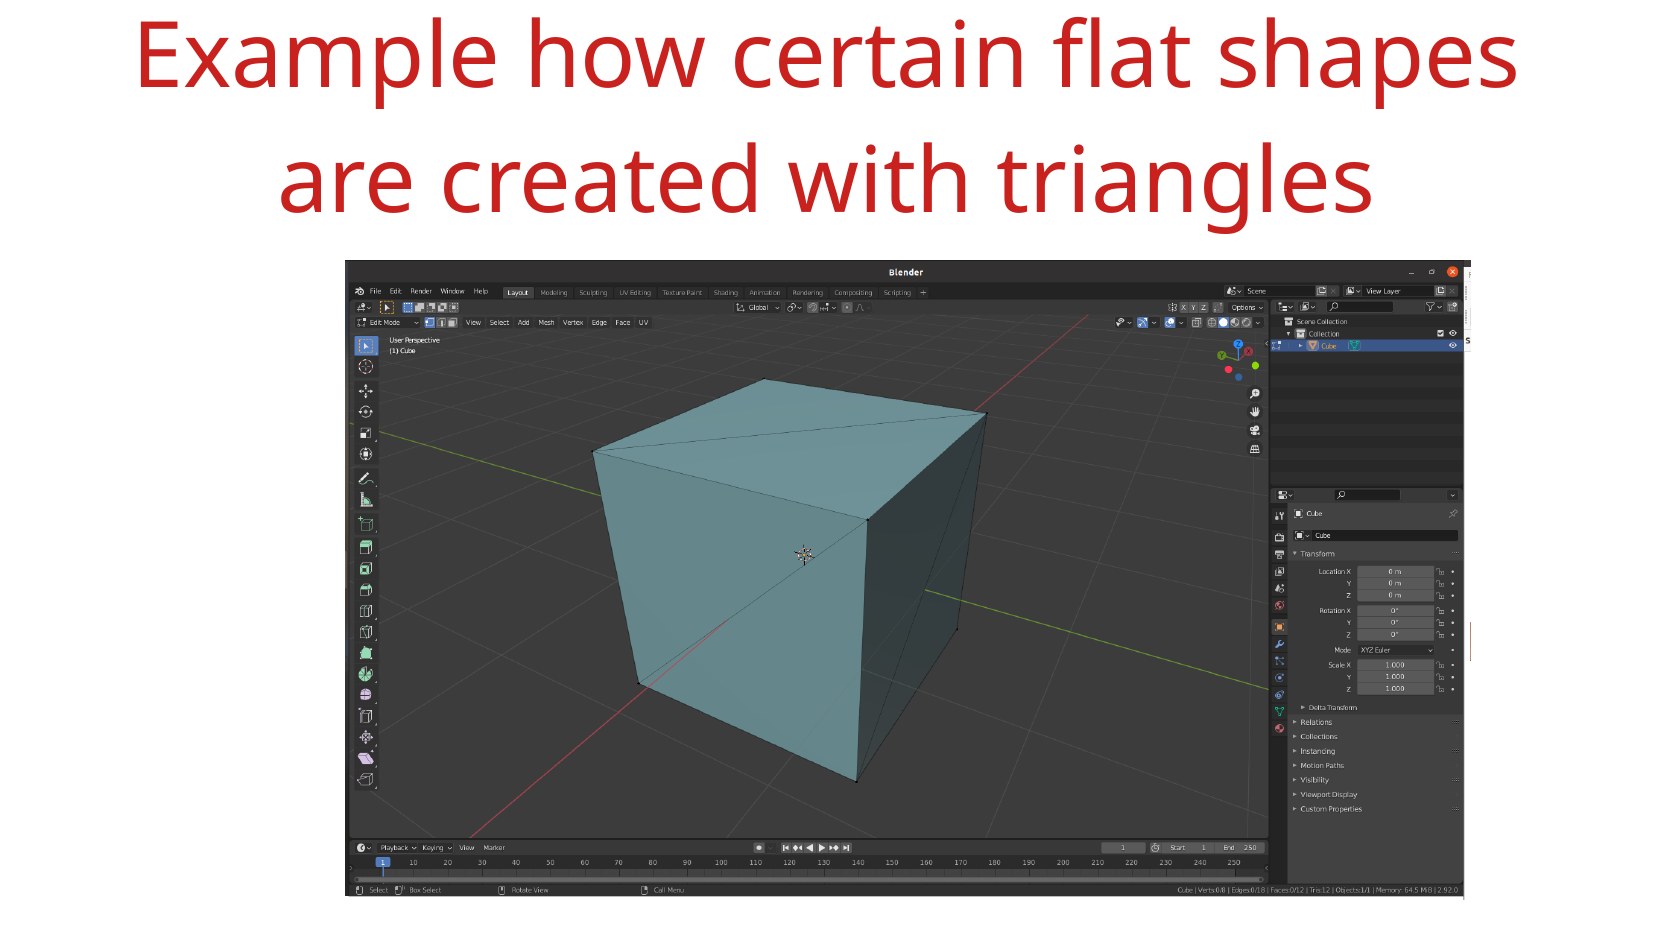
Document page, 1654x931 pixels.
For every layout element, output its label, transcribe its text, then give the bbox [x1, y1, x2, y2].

title Example how certain flat shapes are created with triangles [82, 0, 1571, 229]
picture [345, 260, 1471, 901]
